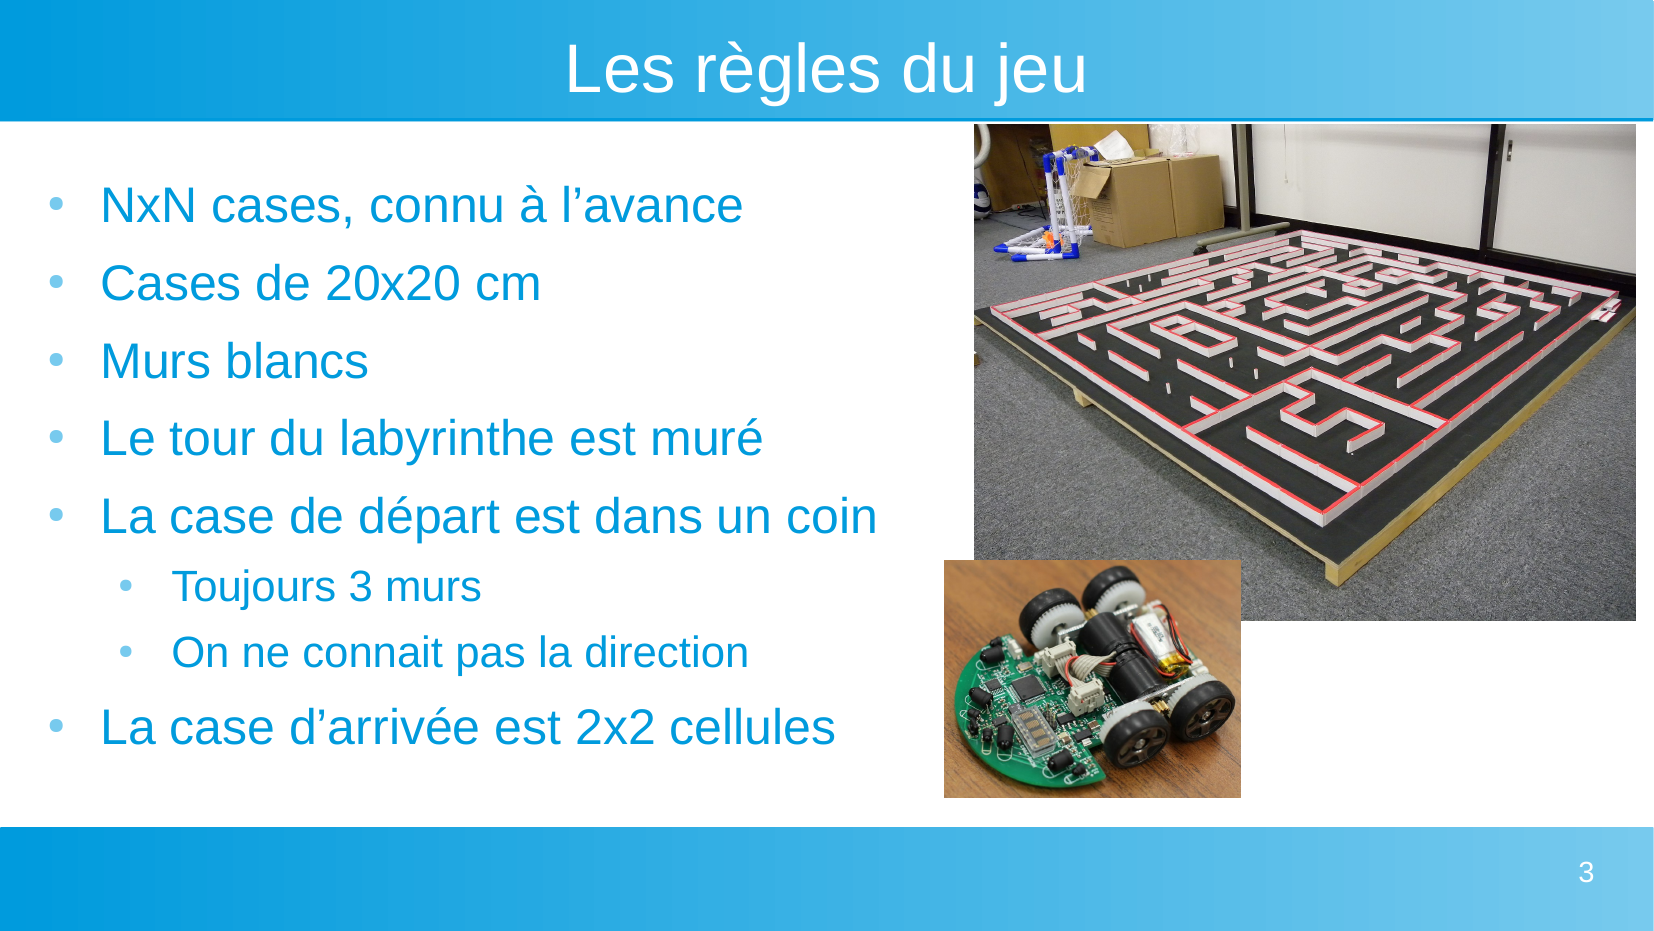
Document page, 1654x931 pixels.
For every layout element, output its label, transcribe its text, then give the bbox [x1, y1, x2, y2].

picture [944, 124, 1636, 798]
list NxN cases, connu à l’avance Cases de 20x20 cm Murs blancs Le tour du labyrinthe est muré La case de départ est dans un coin Toujours 3 murs On ne connait pas la direction La case d’arrivée est 2x2 cellules [29, 177, 945, 768]
title Les règles du jeu [59, 29, 1595, 108]
